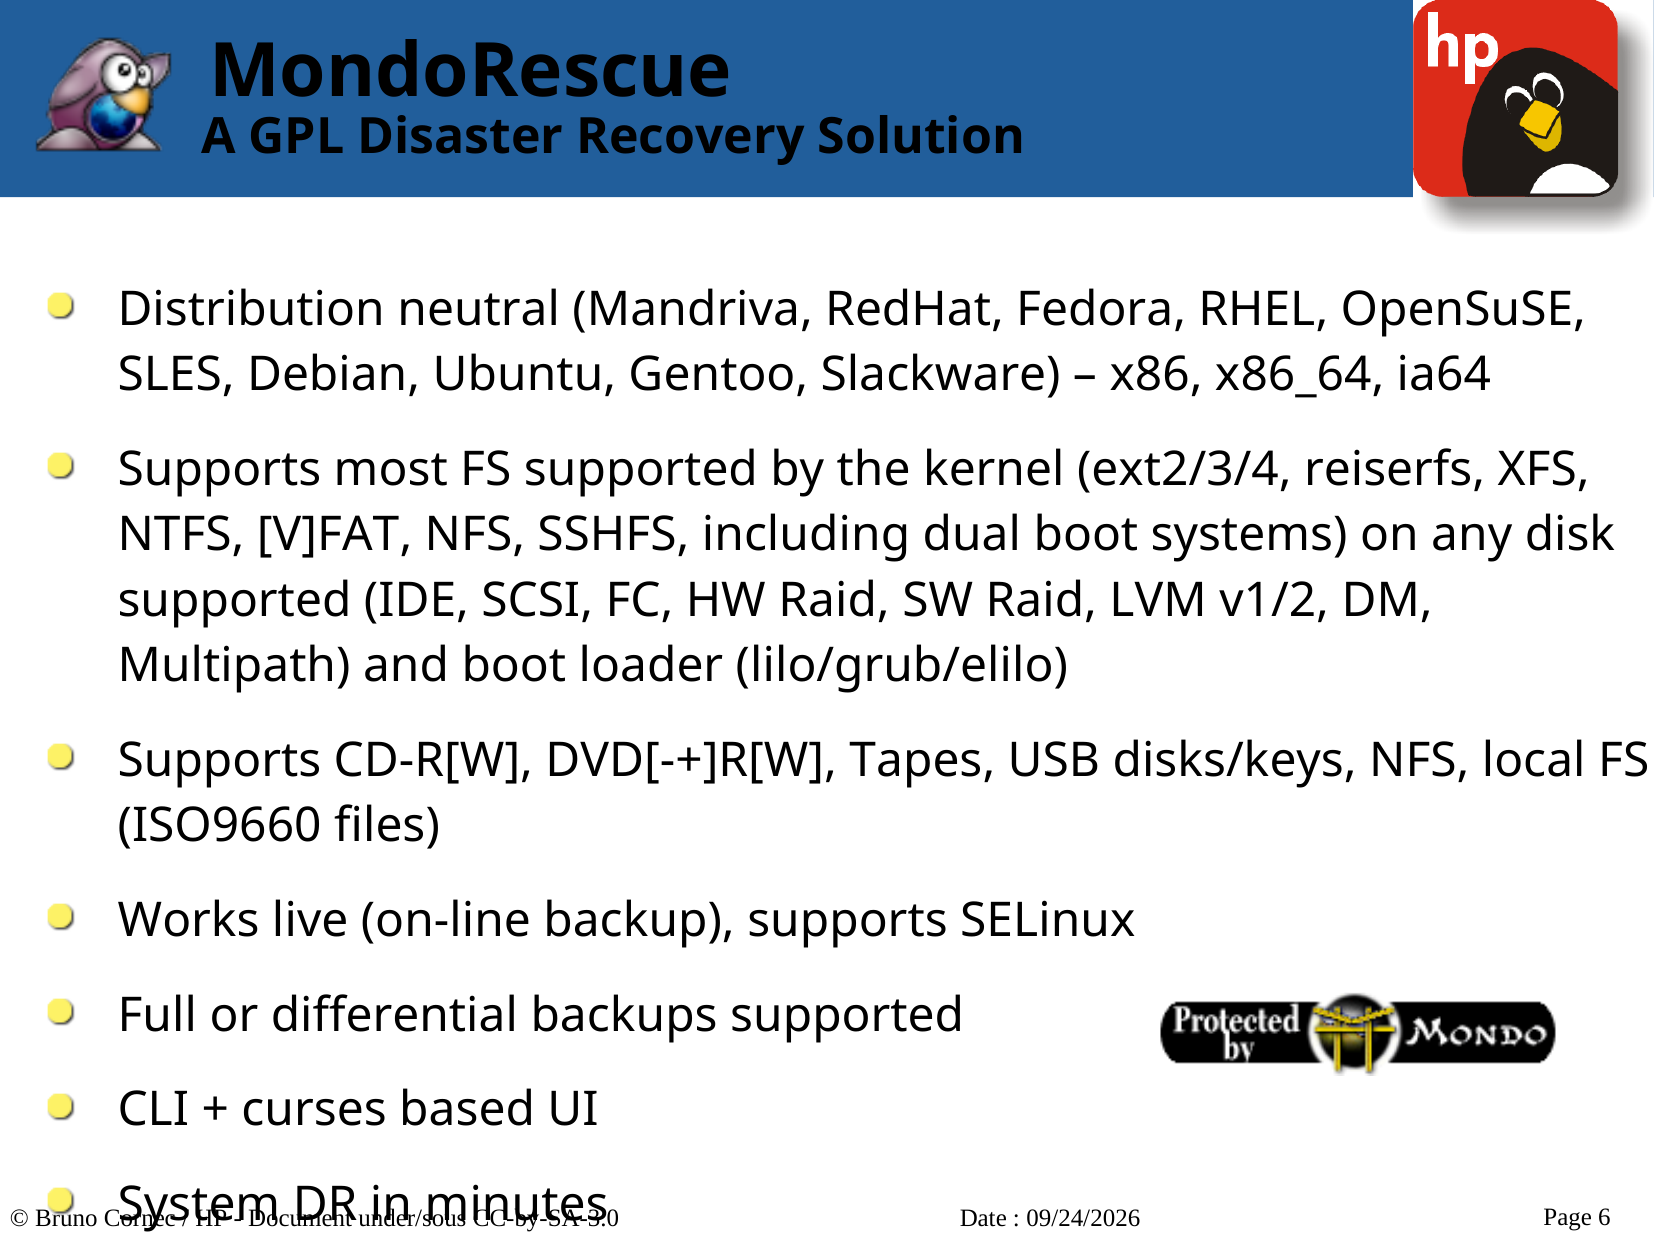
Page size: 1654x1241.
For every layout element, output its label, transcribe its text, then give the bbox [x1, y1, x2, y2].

picture [0, 0, 211, 199]
picture [1159, 992, 1560, 1076]
title A GPL Disaster Recovery Solution [200, 32, 1190, 241]
picture [1413, 0, 1654, 235]
list Distribution neutral (Mandriva, RedHat, Fedora, RHEL, OpenSuSE, SLES, Debian, Ubuntu, Gentoo, Slackware) – x86, x86_64, ia64 Supports most FS supported by the kernel (ext2/3/4, reiserfs, XFS, NTFS, [V]FAT, NFS, SSHFS, including dual boot systems) on any disk supported (IDE, SCSI, FC, HW Raid, SW Raid, LVM v1/2, DM, Multipath) and boot loader (lilo/grub/elilo) Supports CD-R[W], DVD[-+]R[W], Tapes, USB disks/keys, NFS, local FS (ISO9660 files) Works live (on-line backup), supports SELinux Full or differential backups supported CLI + curses based UI System DR in minutes [34, 274, 1654, 1226]
